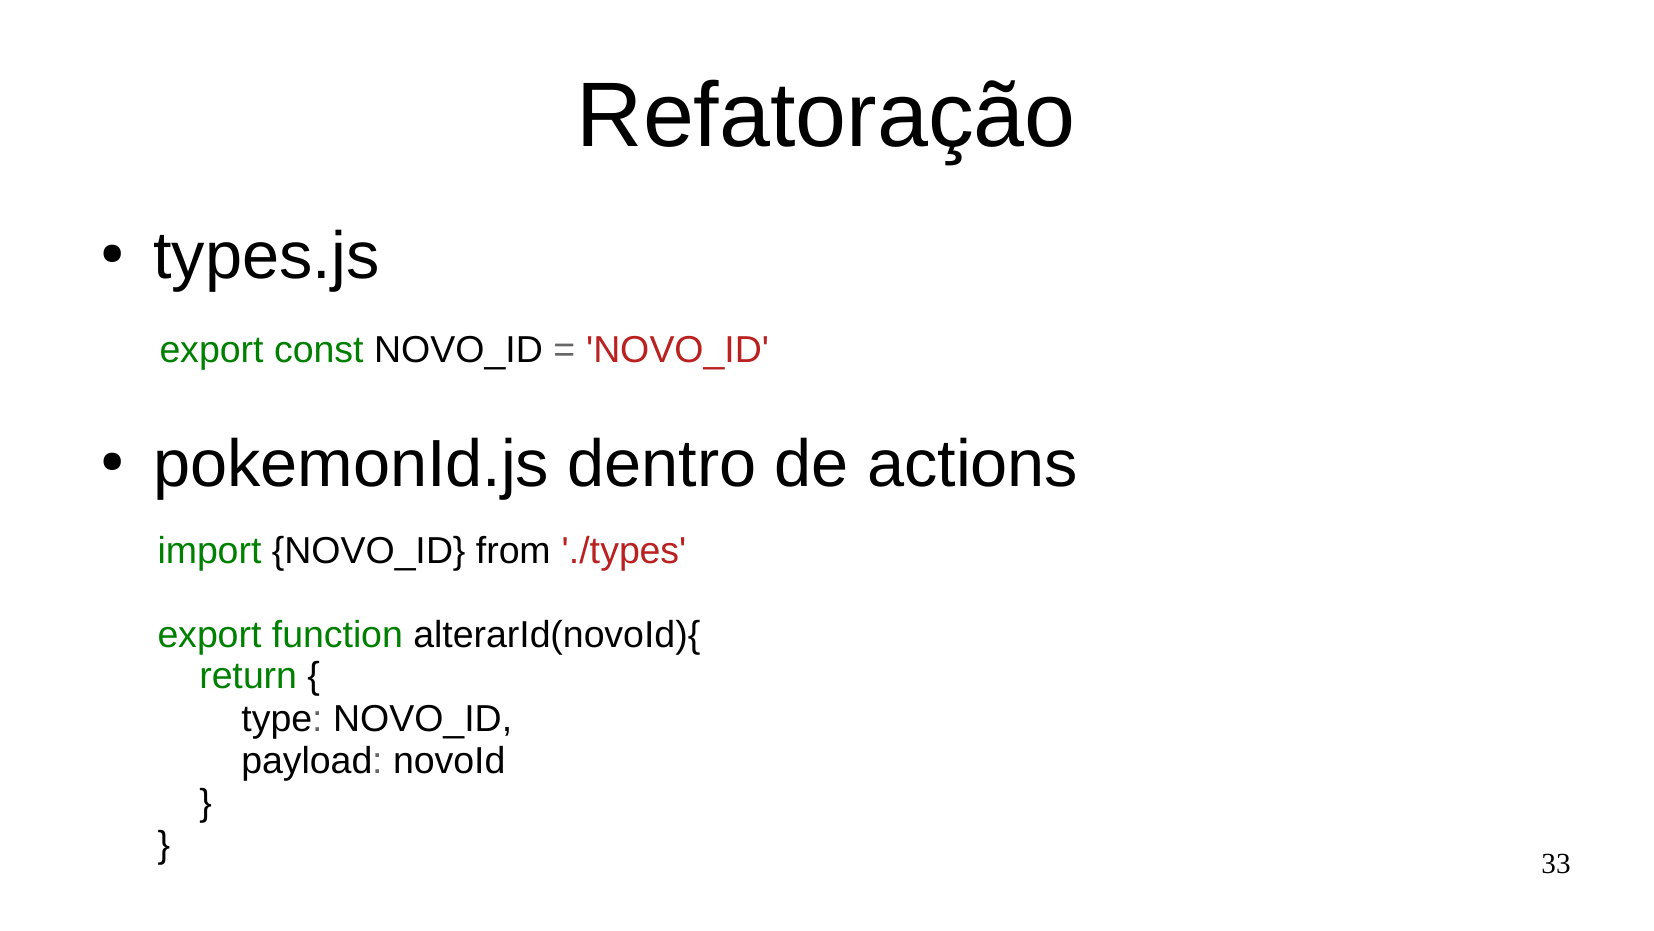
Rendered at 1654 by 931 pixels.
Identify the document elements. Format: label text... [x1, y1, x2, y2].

list types.js pokemonId.js dentro de actions [82, 217, 1571, 758]
text_box export const NOVO_ID = 'NOVO_ID' [144, 321, 1031, 379]
text_box import {NOVO_ID} from './types' export function alterarId(novoId){ return { type: NOVO_ID, payload: novoId } } [142, 521, 1253, 873]
title Refatoração [82, 37, 1571, 193]
